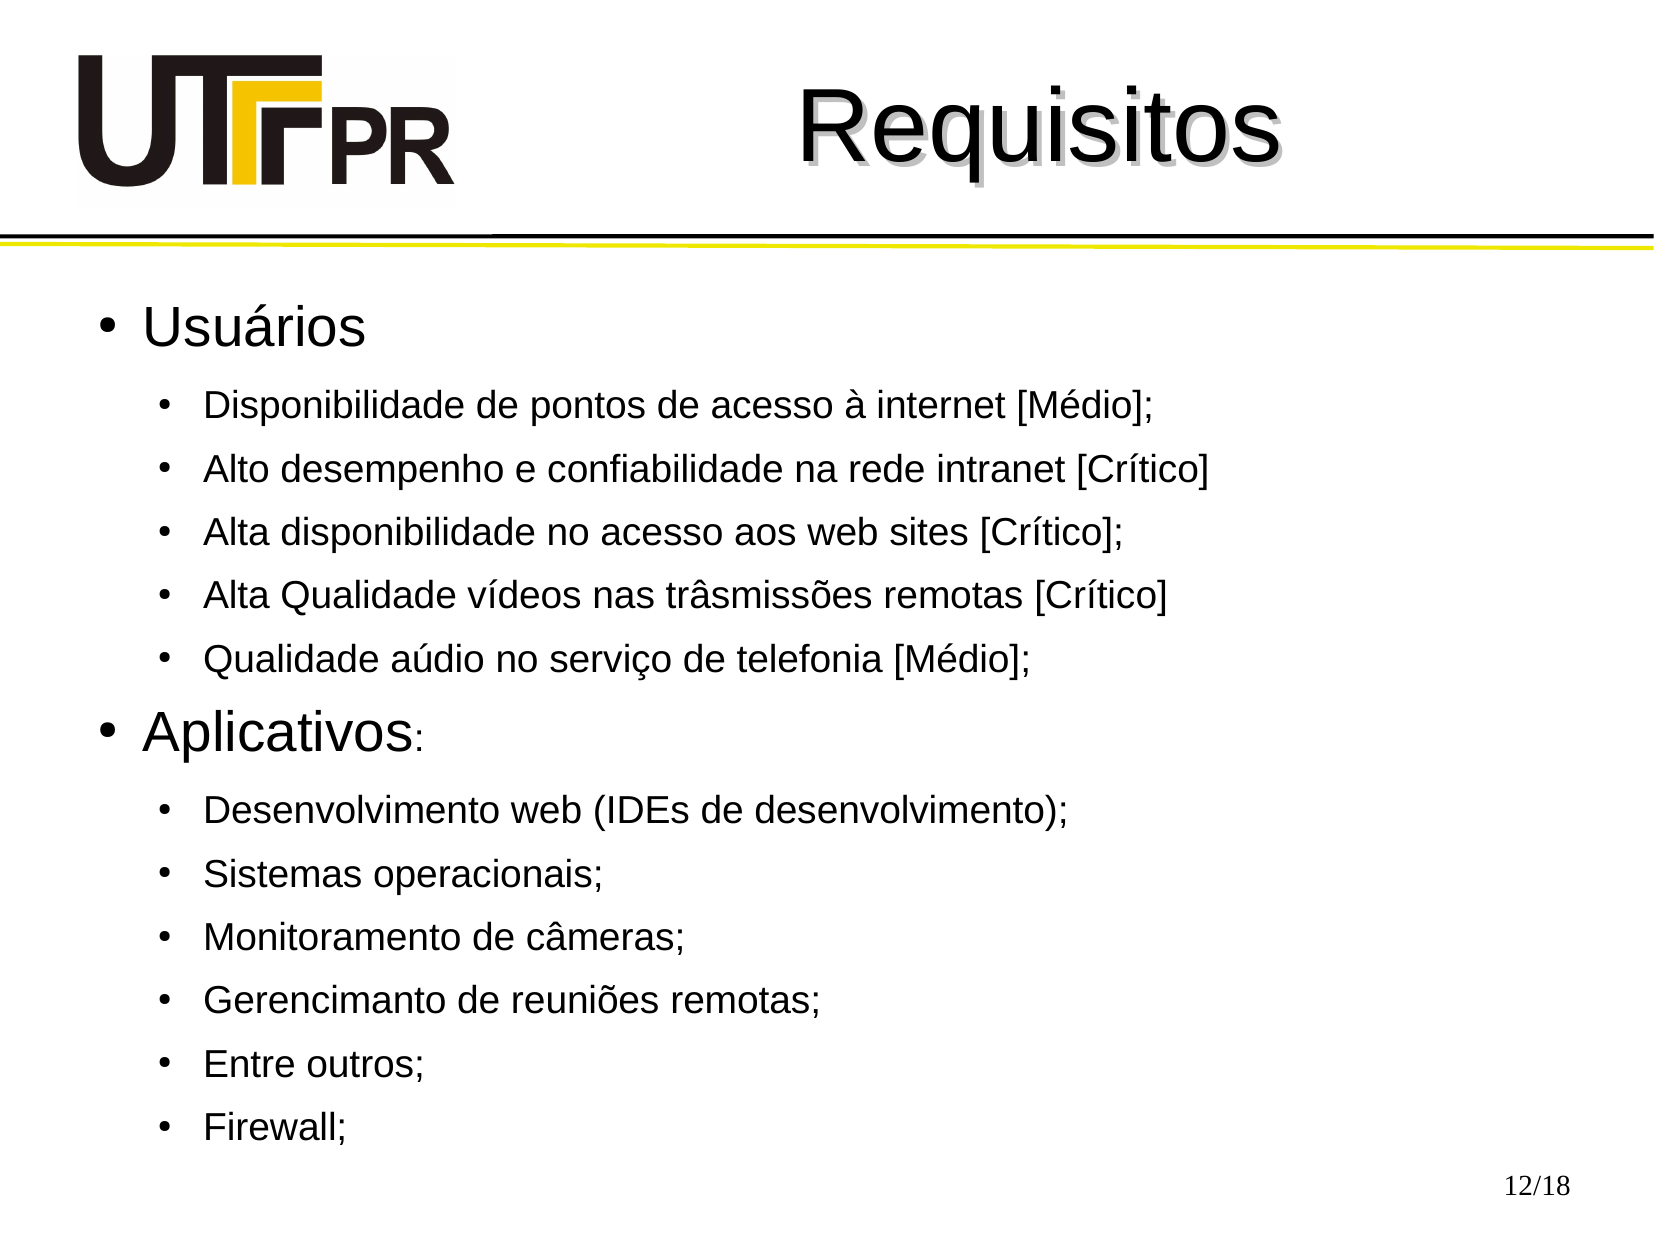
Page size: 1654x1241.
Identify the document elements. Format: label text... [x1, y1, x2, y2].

title Requisitos [507, 49, 1571, 201]
list Usuários Disponibilidade de pontos de acesso à internet [Médio]; Alto desempenho e confiabilidade na rede intranet [Crítico] Alta disponibilidade no acesso aos web sites [Crítico]; Alta Qualidade vídeos nas trâsmissões remotas [Crítico] Qualidade aúdio no serviço de telefonia [Médio]; Aplicativos: Desenvolvimento web (IDEs de desenvolvimento); Sistemas operacionais; Monitoramento de câmeras; Gerencimanto de reuniões remotas; Entre outros; Firewall; [82, 295, 1571, 1158]
picture [76, 55, 455, 207]
